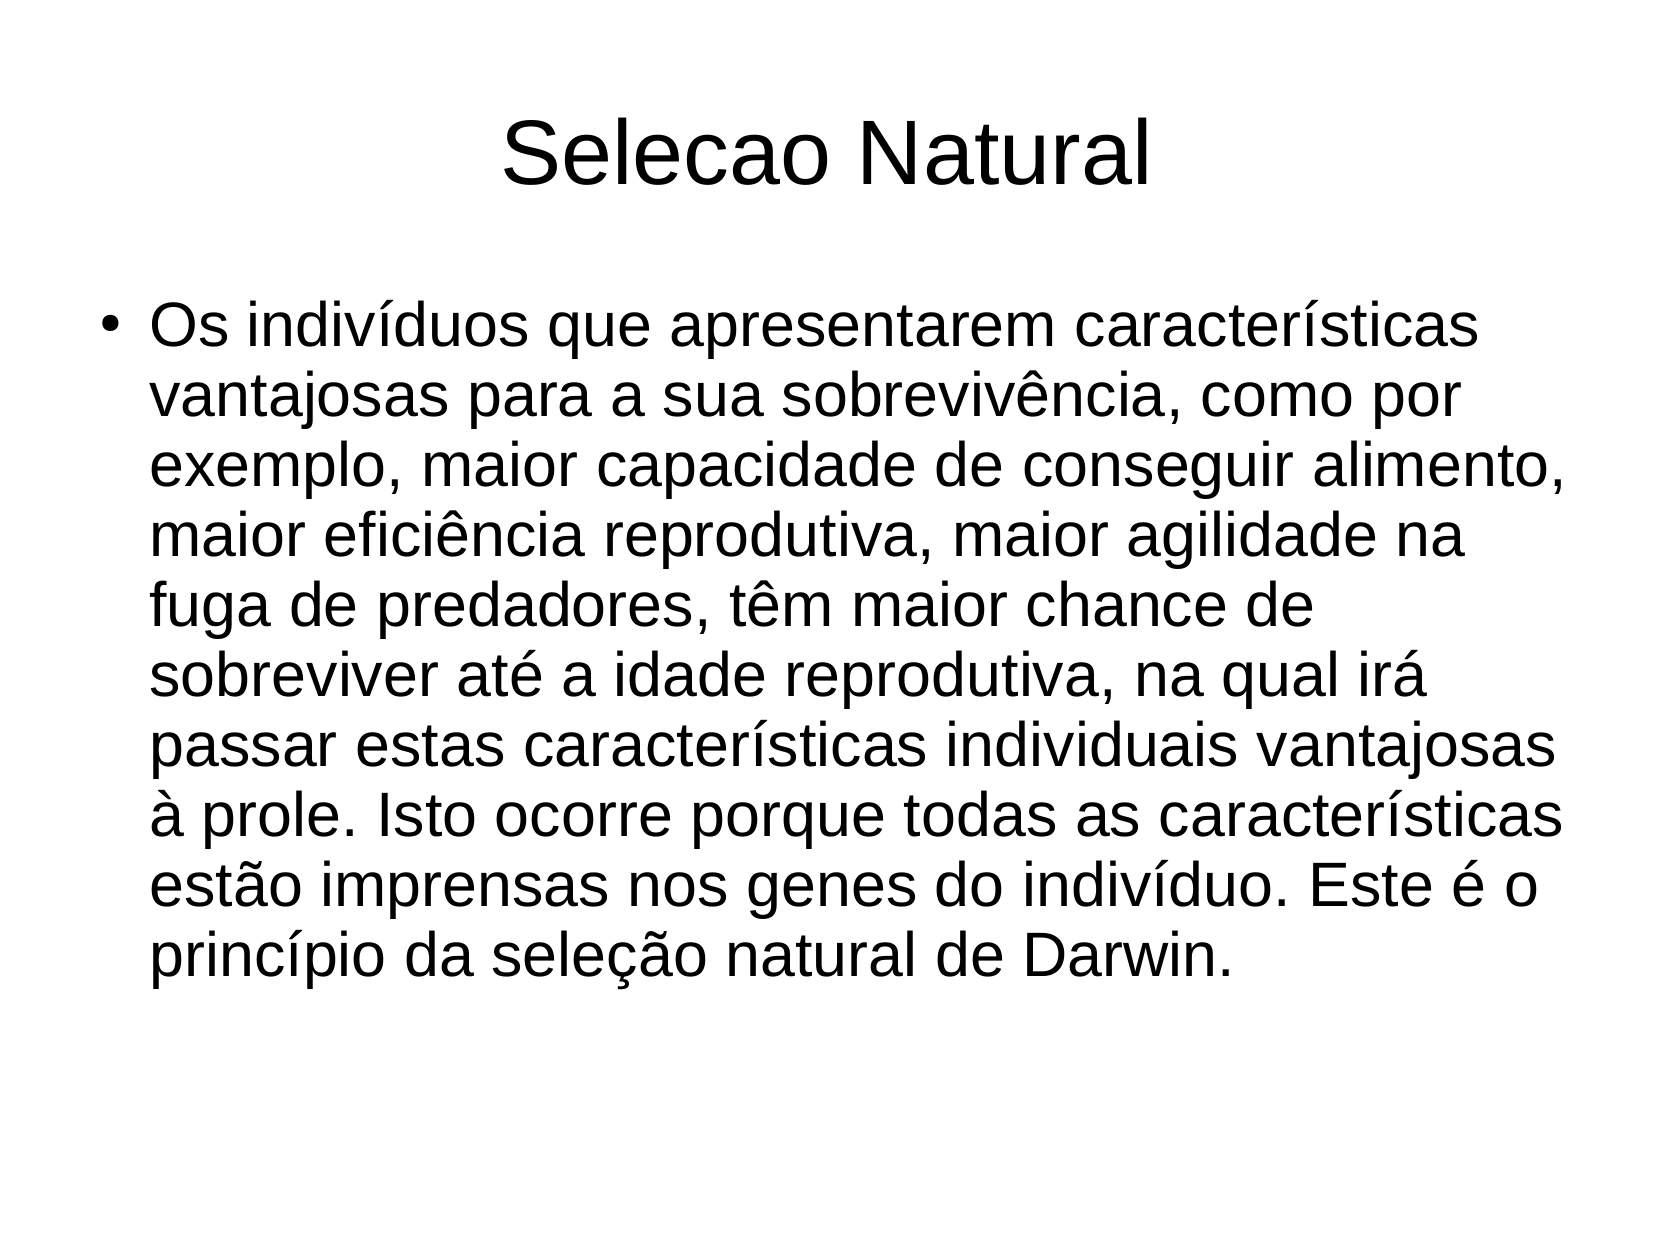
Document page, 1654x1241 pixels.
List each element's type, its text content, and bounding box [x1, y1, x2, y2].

title Selecao Natural [82, 49, 1571, 257]
list Os indivíduos que apresentarem características vantajosas para a sua sobrevivência, como por exemplo, maior capacidade de conseguir alimento, maior eficiência reprodutiva, maior agilidade na fuga de predadores, têm maior chance de sobreviver até a idade reprodutiva, na qual irá passar estas características individuais vantajosas à prole. Isto ocorre porque todas as características estão imprensas nos genes do indivíduo. Este é o princípio da seleção natural de Darwin. [82, 290, 1571, 1010]
